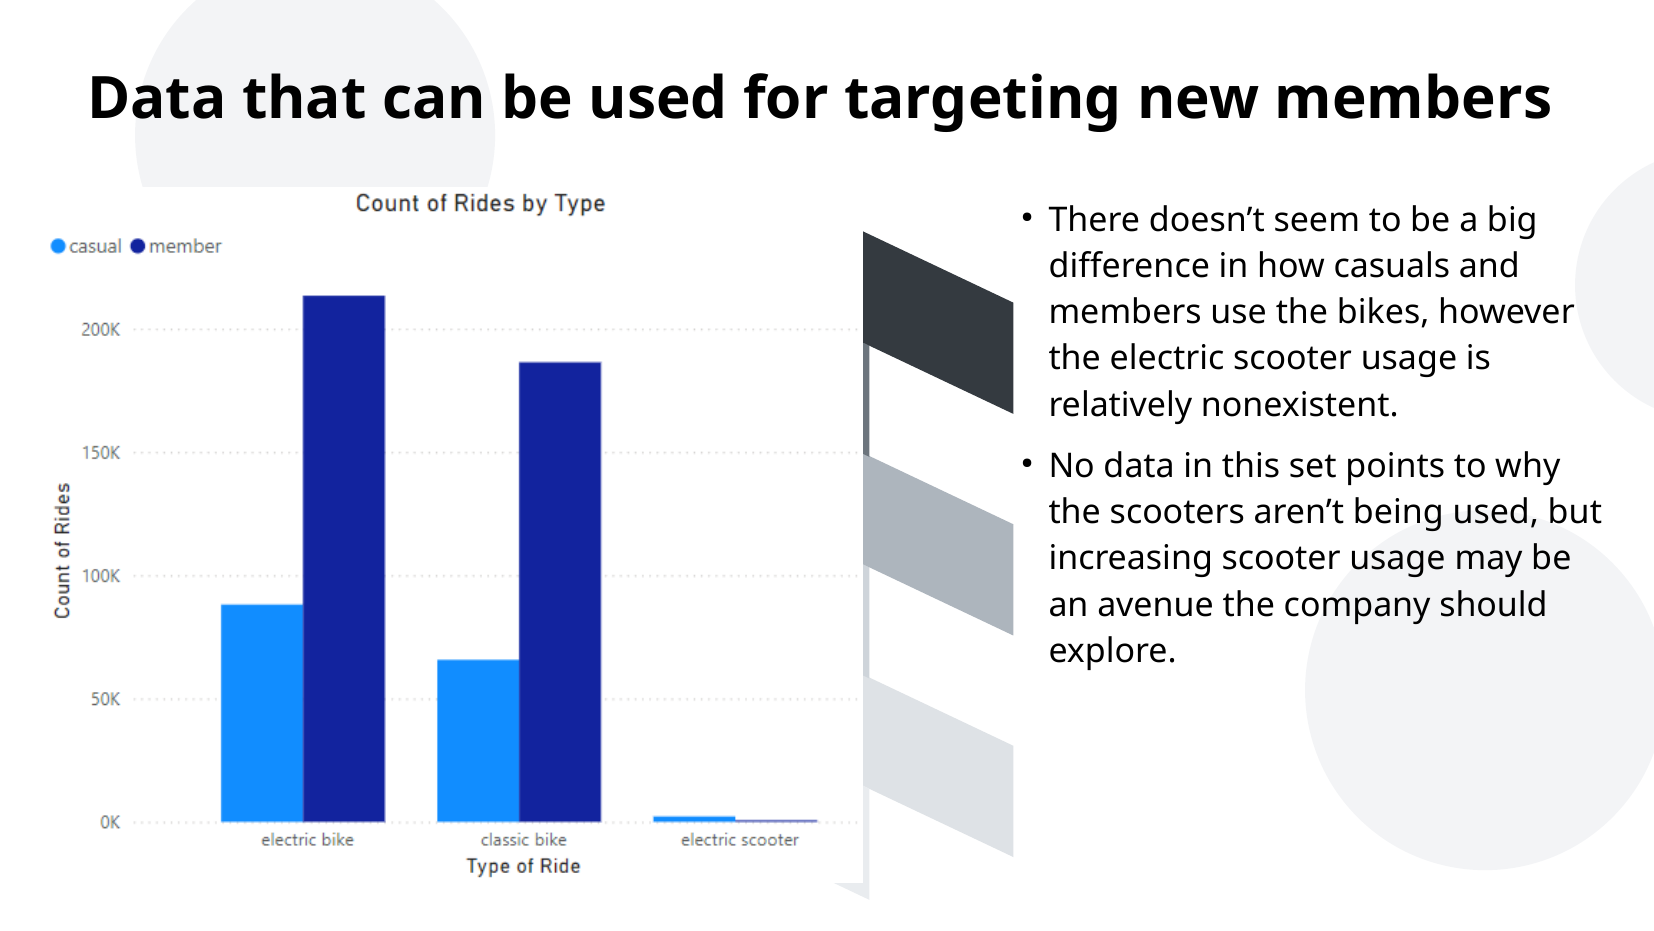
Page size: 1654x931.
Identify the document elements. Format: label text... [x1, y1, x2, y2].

list There doesn’t seem to be a big difference in how casuals and members use the bikes, however the electric scooter usage is relatively nonexistent. No data in this set points to why the scooters aren’t being used, but increasing scooter usage may be an avenue the company should explore. [1012, 194, 1613, 676]
picture [45, 187, 863, 884]
title Data that can be used for targeting new members [76, 17, 1565, 173]
